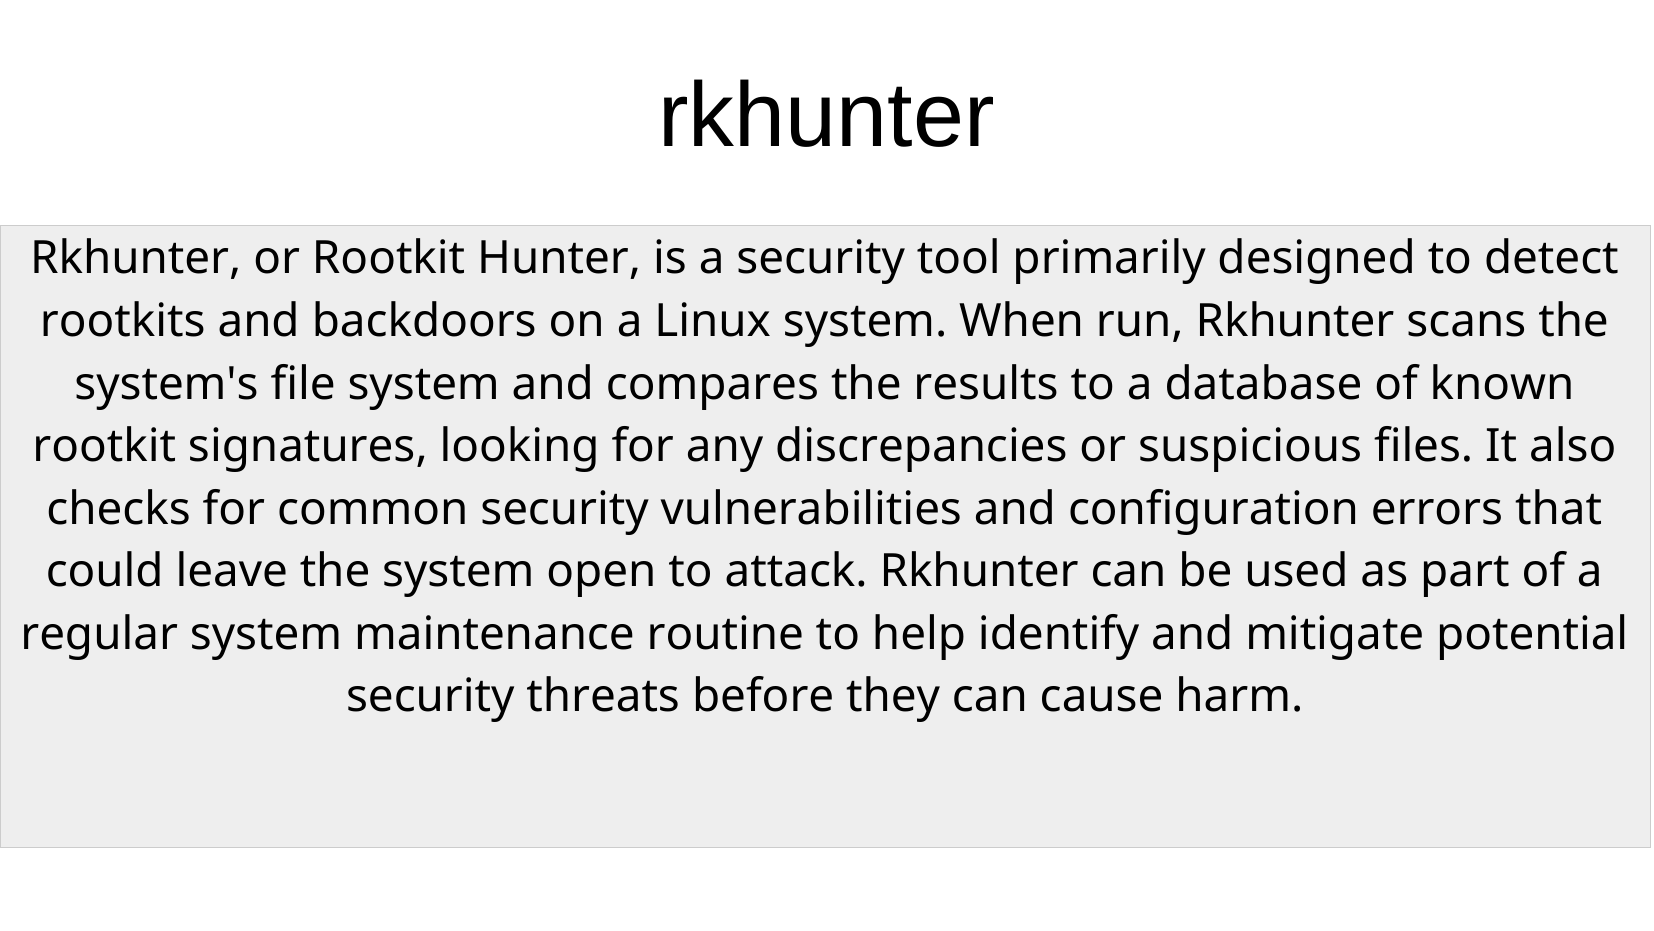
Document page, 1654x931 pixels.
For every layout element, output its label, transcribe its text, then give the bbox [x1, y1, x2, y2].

title rkhunter [82, 37, 1571, 193]
text_box Rkhunter, or Rootkit Hunter, is a security tool primarily designed to detect rootkits and backdoors on a Linux system. When run, Rkhunter scans the system's file system and compares the results to a database of known rootkit signatures, looking for any discrepancies or suspicious files. It also checks for common security vulnerabilities and configuration errors that could leave the system open to attack. Rkhunter can be used as part of a regular system maintenance routine to help identify and mitigate potential security threats before they can cause harm. [0, 225, 1651, 848]
